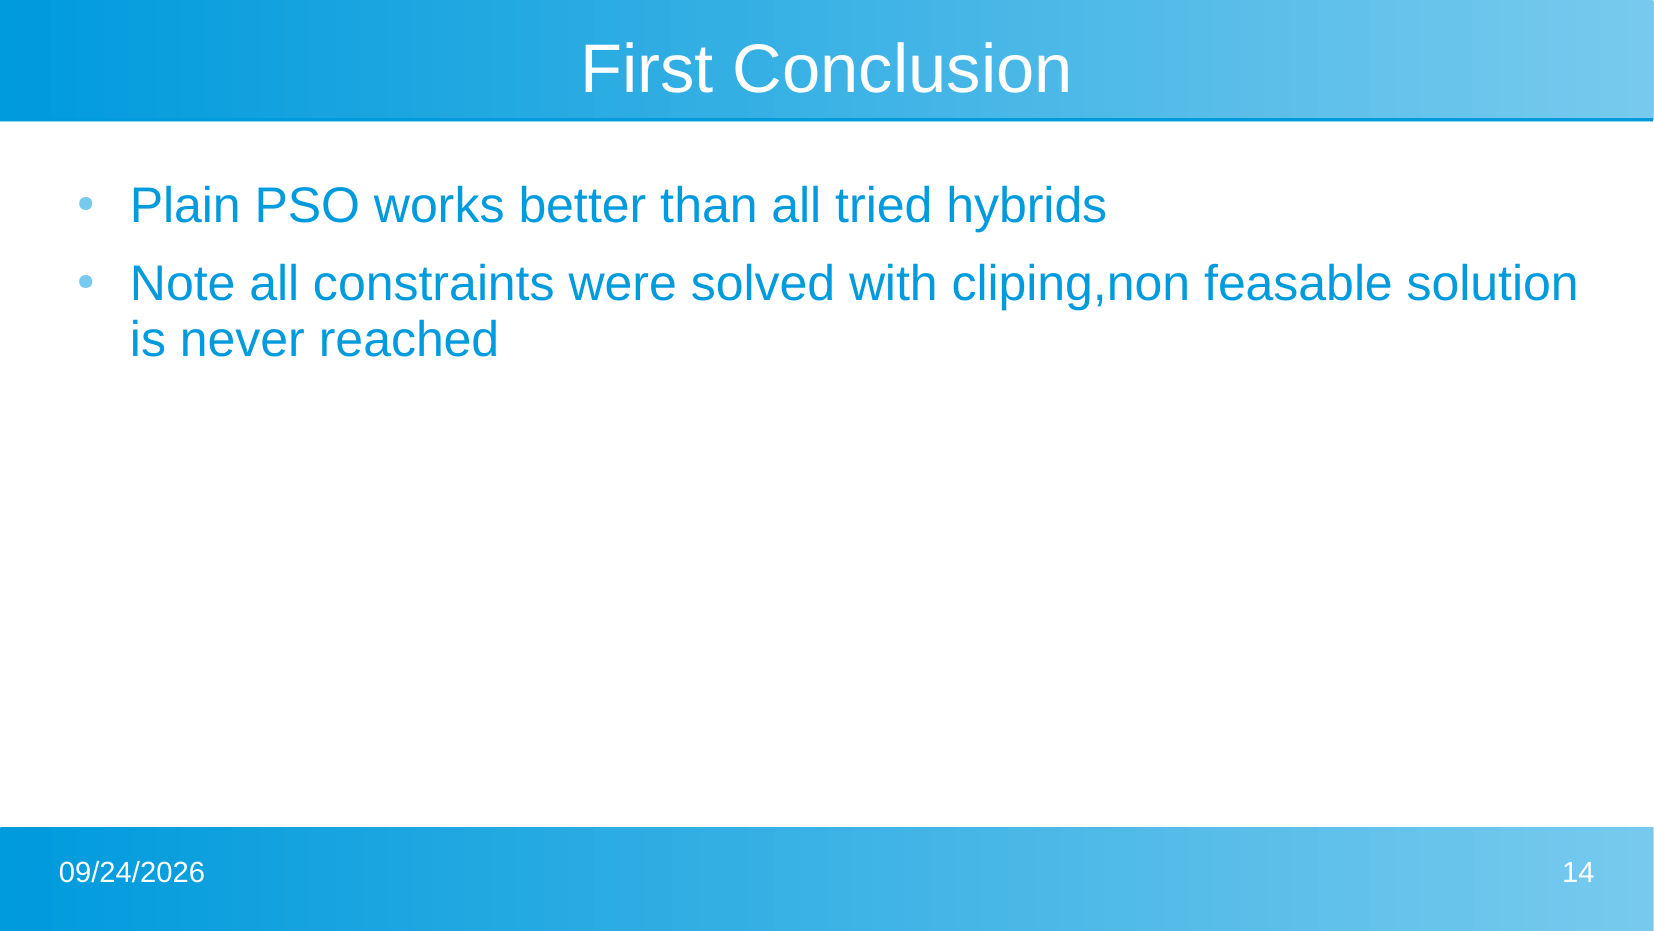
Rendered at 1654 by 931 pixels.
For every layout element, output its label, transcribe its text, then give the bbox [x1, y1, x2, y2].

title First Conclusion [59, 29, 1595, 108]
list Plain PSO works better than all tried hybrids Note all constraints were solved with cliping,non feasable solution is never reached [59, 177, 1595, 768]
